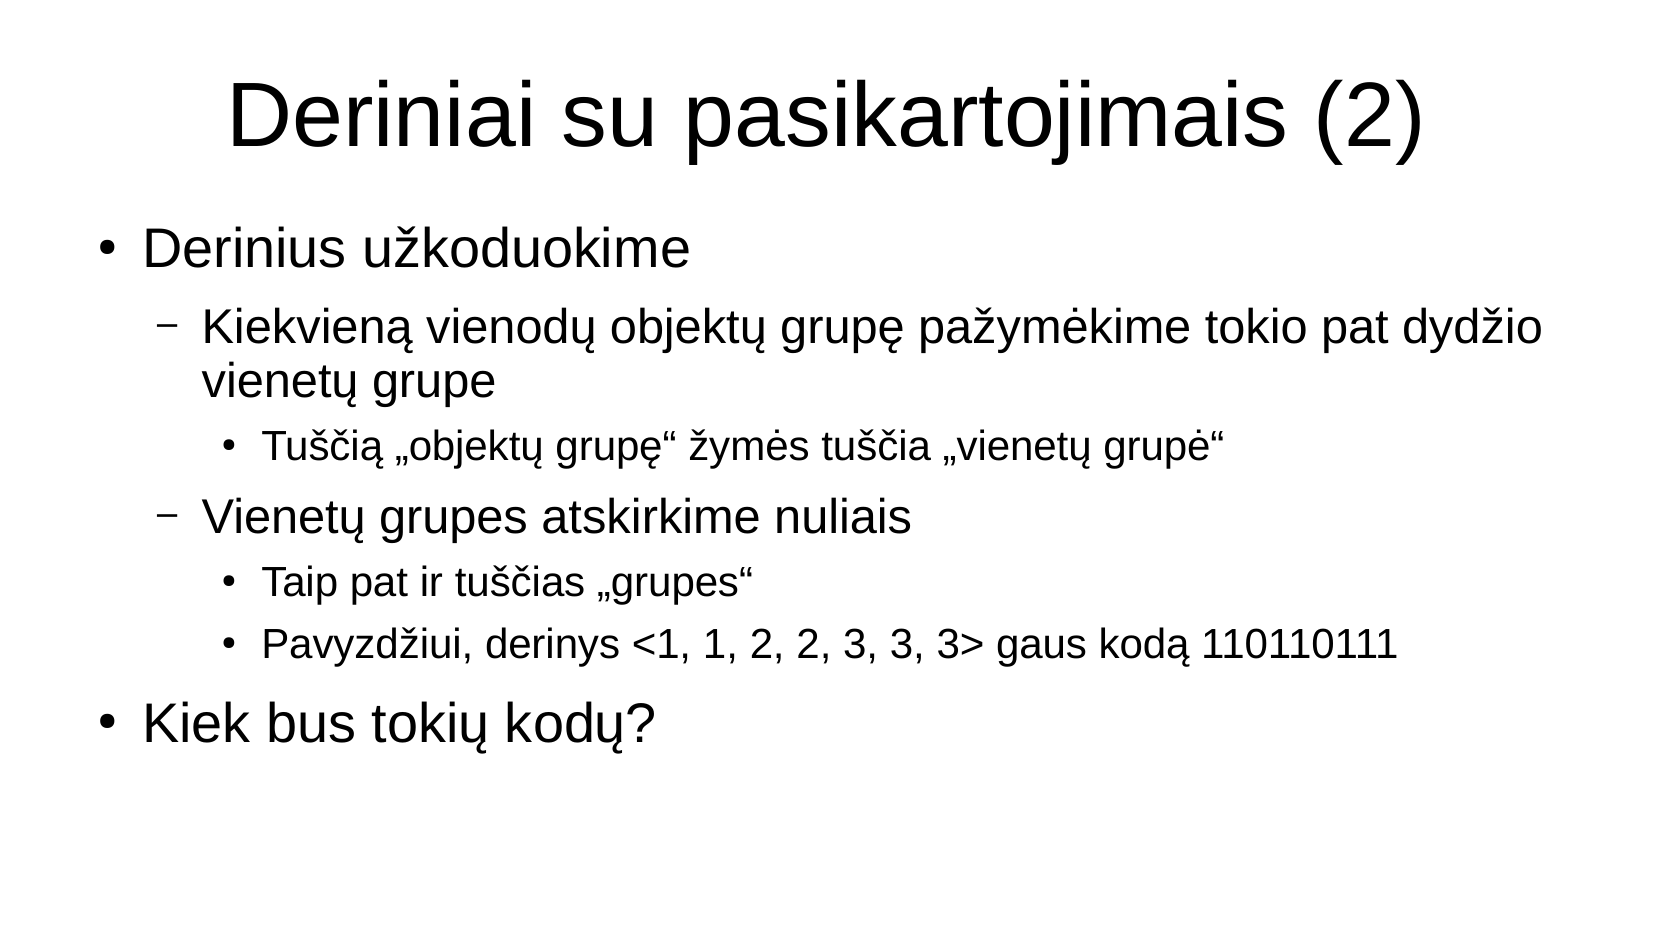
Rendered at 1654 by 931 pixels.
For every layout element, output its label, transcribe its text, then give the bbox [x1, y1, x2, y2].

title Deriniai su pasikartojimais (2) [82, 36, 1571, 193]
list Derinius užkoduokime Kiekvieną vienodų objektų grupę pažymėkime tokio pat dydžio vienetų grupe Tuščią „objektų grupę“ žymės tuščia „vienetų grupė“ Vienetų grupes atskirkime nuliais Taip pat ir tuščias „grupes“ Pavyzdžiui, derinys <1, 1, 2, 2, 3, 3, 3> gaus kodą 110110111 Kiek bus tokių kodų? [82, 217, 1571, 757]
